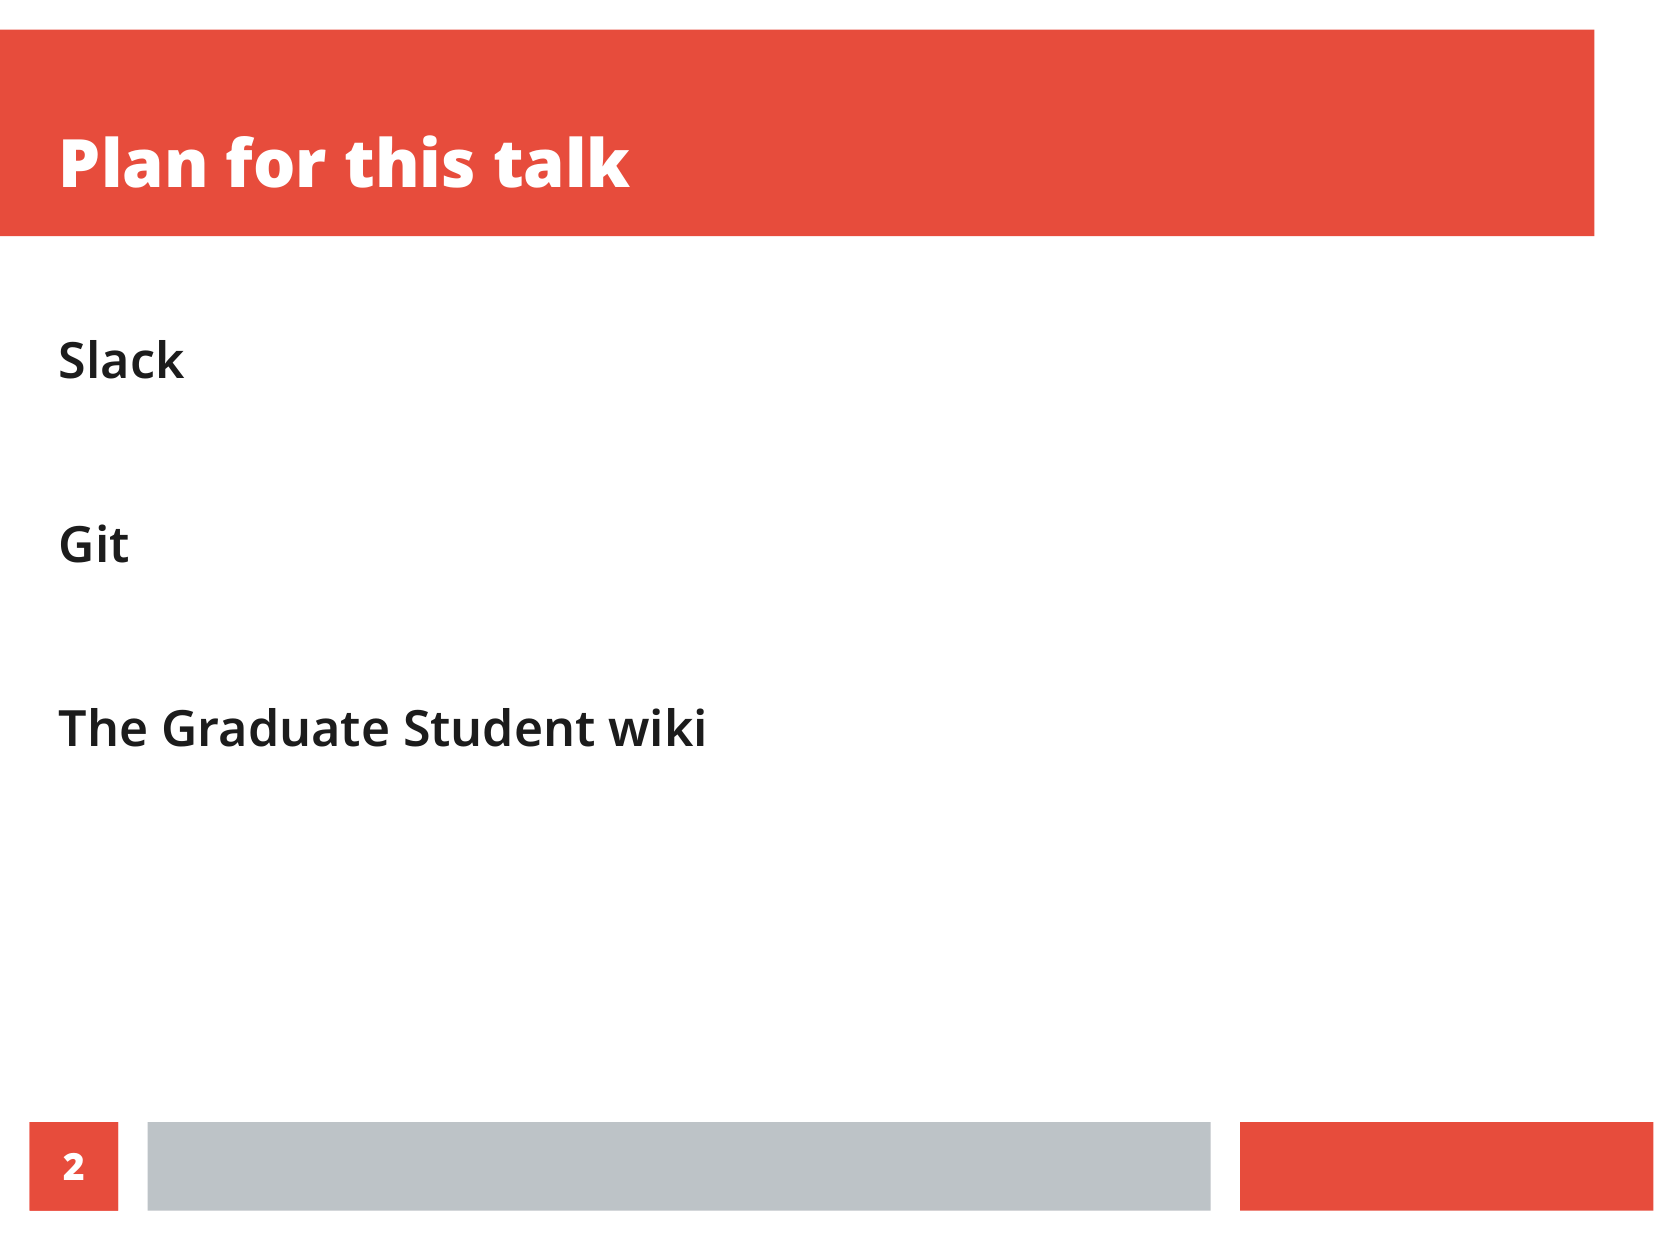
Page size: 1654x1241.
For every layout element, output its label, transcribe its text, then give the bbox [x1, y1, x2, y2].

title Plan for this talk [59, 59, 1595, 207]
list Slack Git The Graduate Student wiki [59, 324, 1565, 1093]
